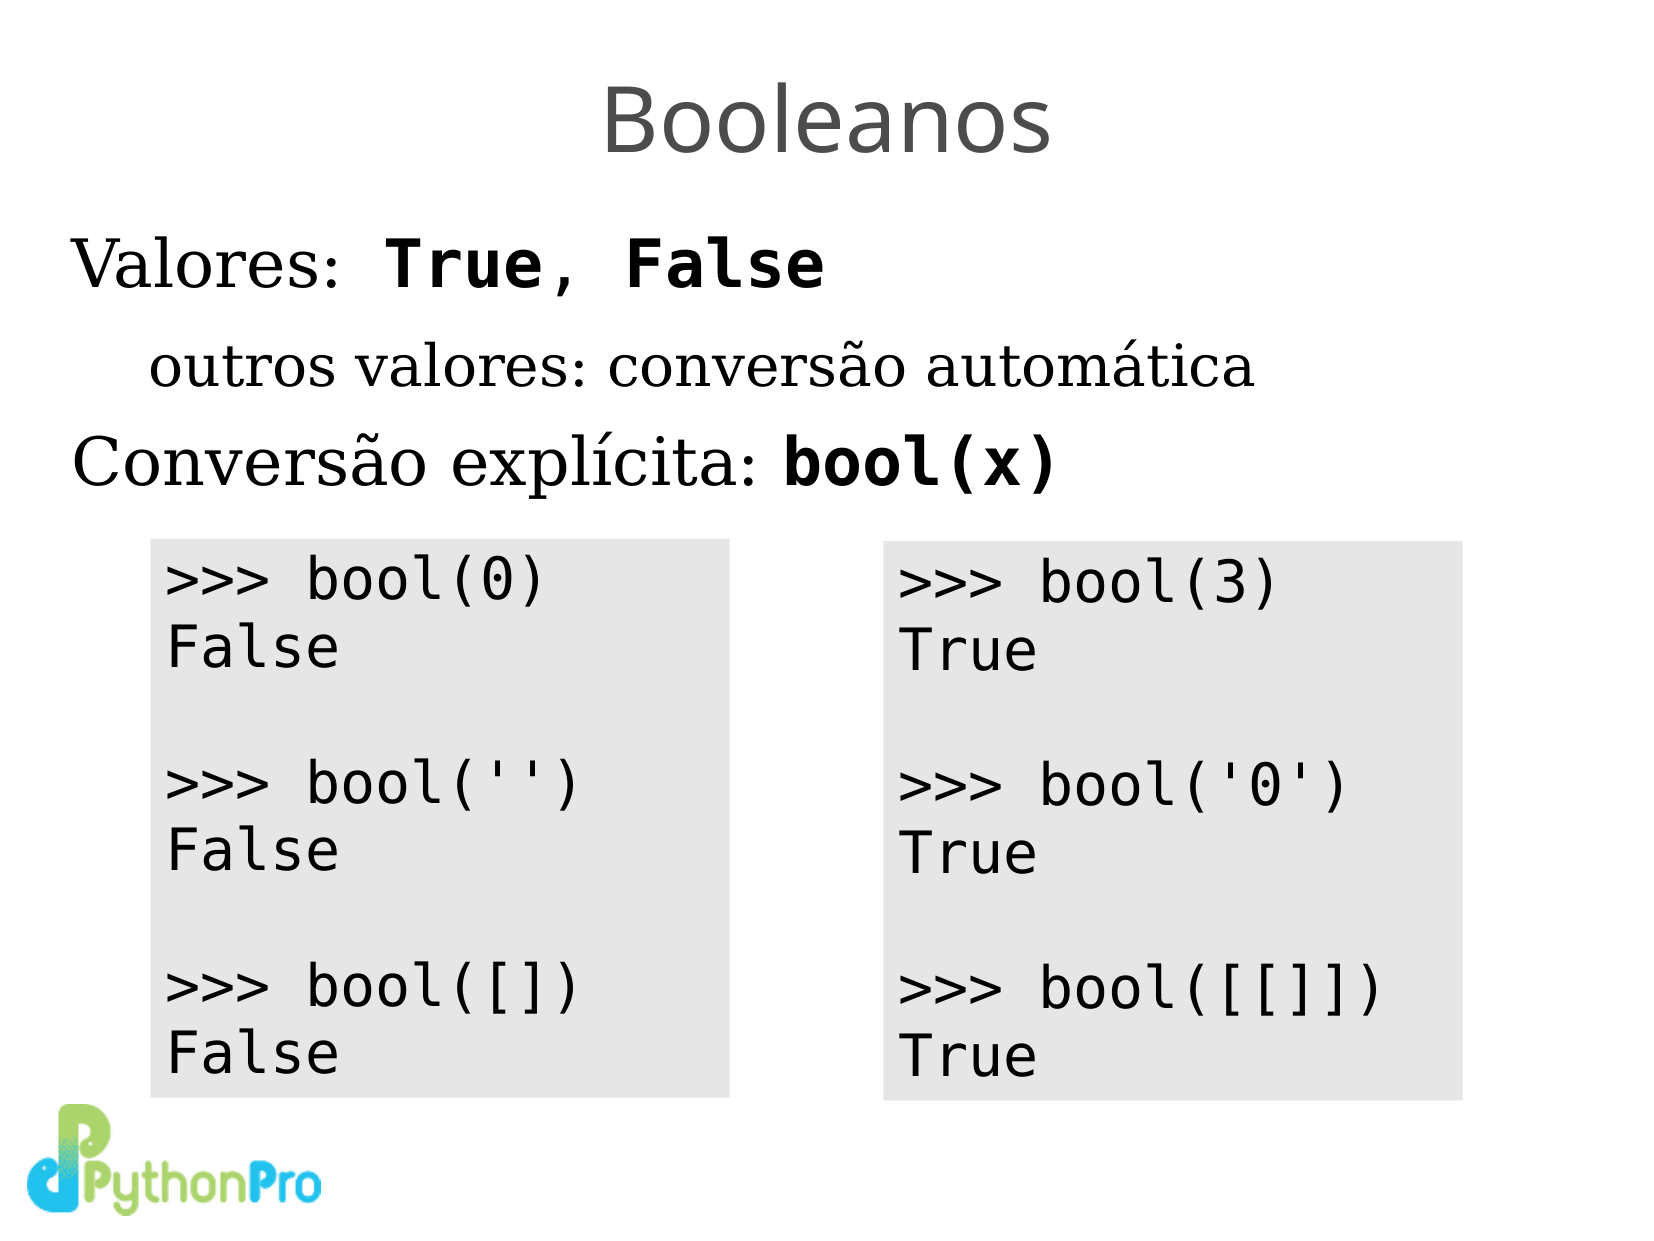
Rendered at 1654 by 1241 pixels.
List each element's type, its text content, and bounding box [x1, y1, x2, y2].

text_box >>> bool(0) False >>> bool('') False >>> bool([]) False [150, 538, 730, 1098]
text_box >>> bool(3) True >>> bool('0') True >>> bool([[]]) True [883, 541, 1463, 1101]
title Booleanos [82, 13, 1571, 222]
list Valores: True, False outros valores: conversão automática Conversão explícita: bool(x) [53, 225, 1623, 623]
picture [27, 1104, 321, 1216]
